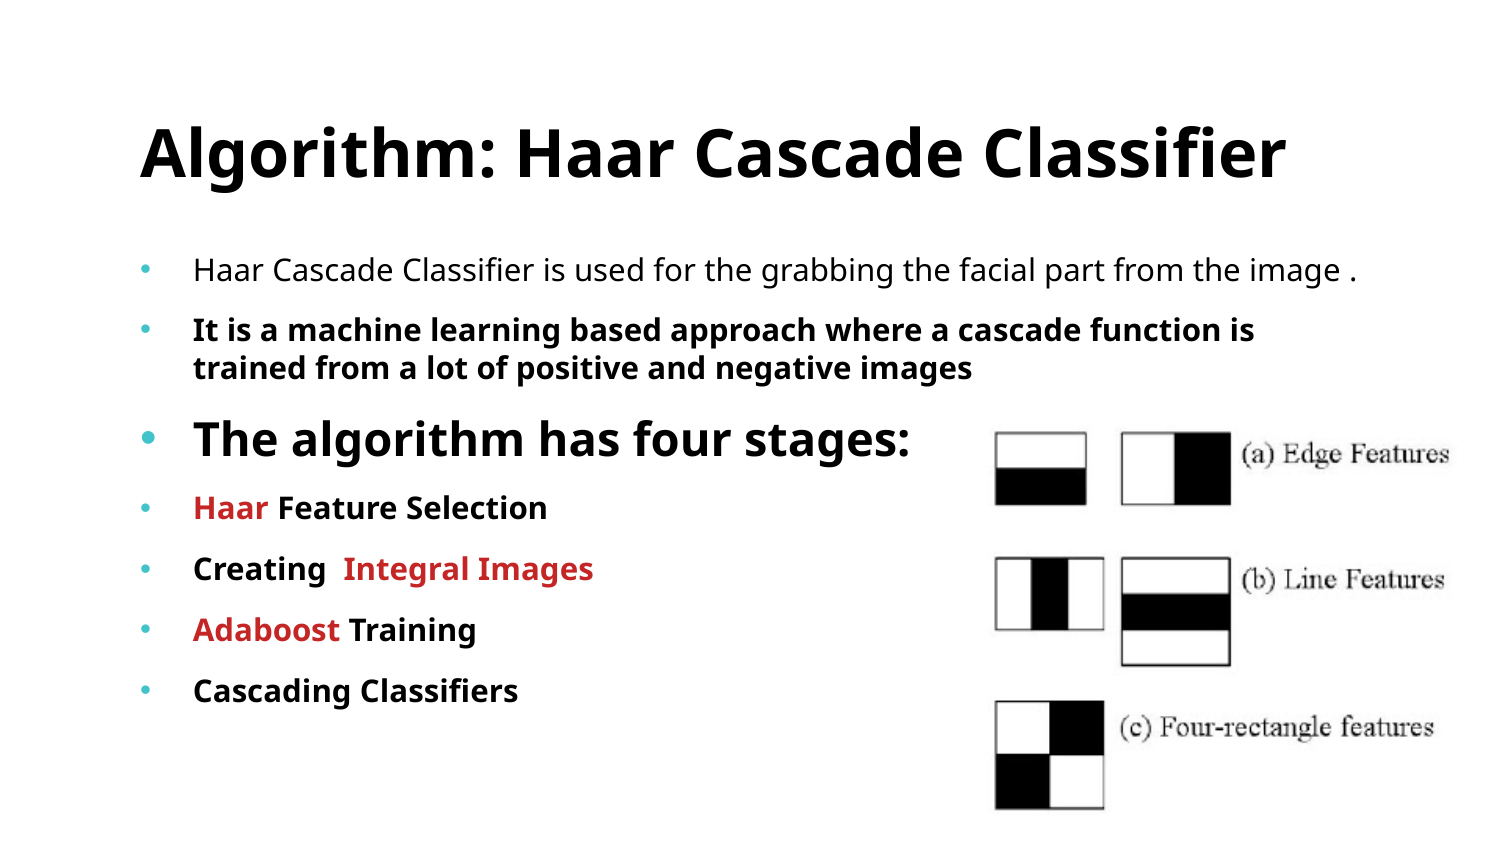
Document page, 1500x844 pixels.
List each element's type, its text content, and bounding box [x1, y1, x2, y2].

title Algorithm: Haar Cascade Classifier [125, 57, 1375, 198]
picture [976, 413, 1477, 837]
list Haar Cascade Classifier is used for the grabbing the facial part from the image . It is a machine learning based approach where a cascade function is trained from a lot of positive and negative images The algorithm has four stages: Haar Feature Selection Creating Integral Images Adaboost Training Cascading Classifiers [125, 234, 1375, 735]
